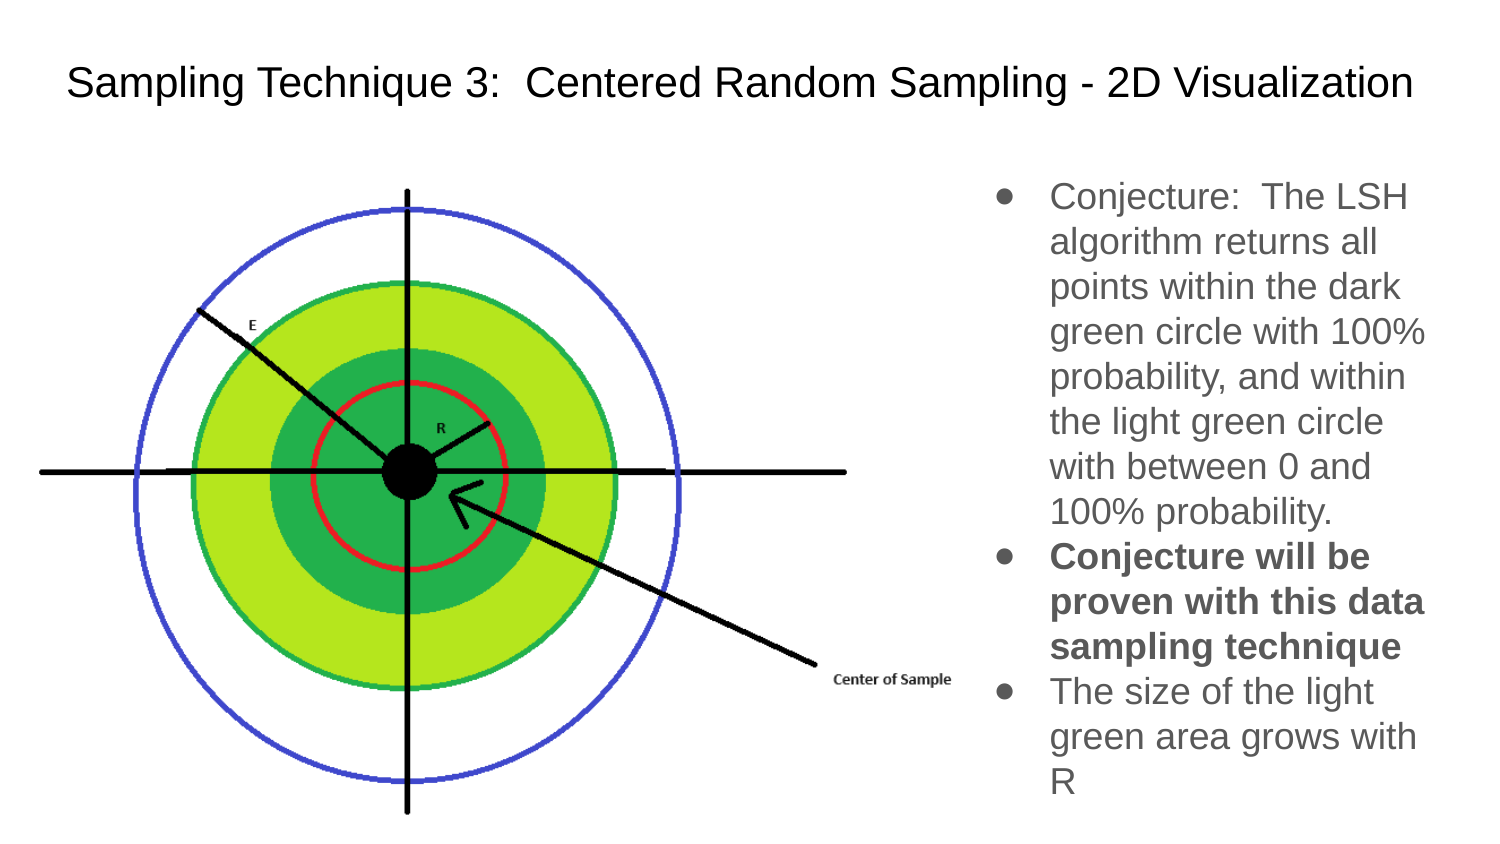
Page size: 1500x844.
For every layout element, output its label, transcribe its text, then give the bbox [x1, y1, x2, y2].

text_box Conjecture: The LSH algorithm returns all points within the dark green circle with 100% probability, and within the light green circle with between 0 and 100% probability. Conjecture will be proven with this data sampling technique The size of the light green area grows with R [959, 157, 1465, 811]
picture [20, 182, 960, 826]
title Sampling Technique 3: Centered Random Sampling - 2D Visualization [51, 39, 1449, 134]
